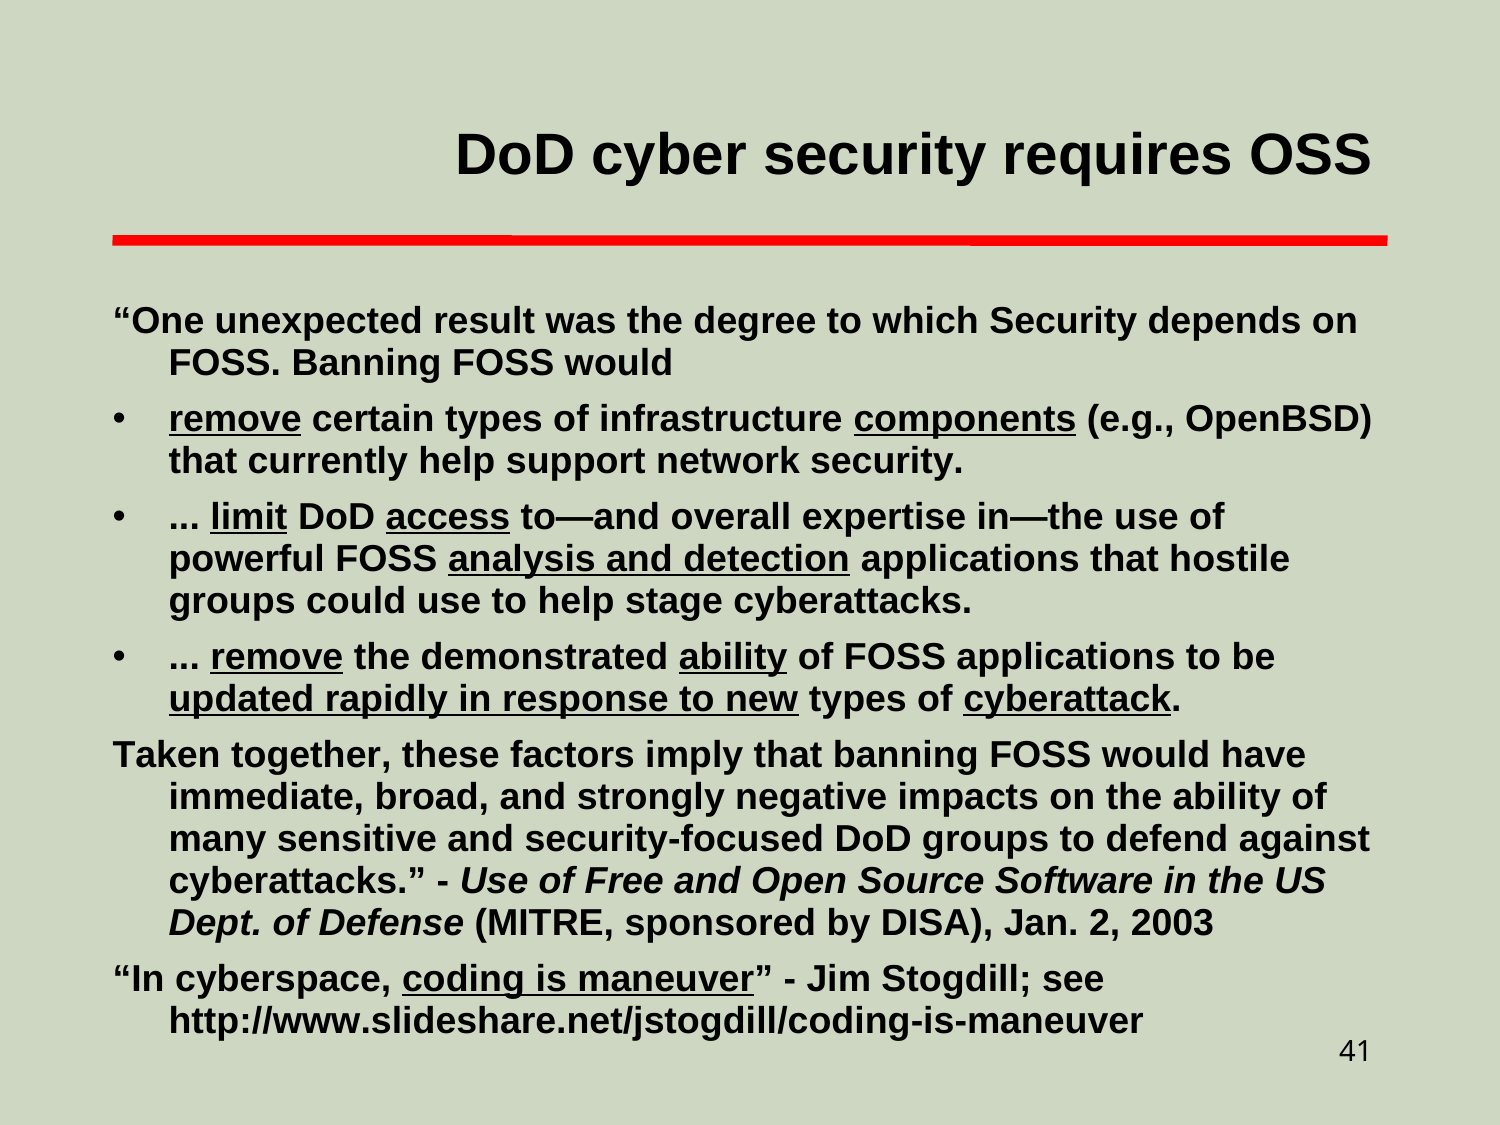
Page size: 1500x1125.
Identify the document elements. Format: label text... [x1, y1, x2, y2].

list “One unexpected result was the degree to which Security depends on FOSS. Banning FOSS would remove certain types of infrastructure components (e.g., OpenBSD) that currently help support network security. ... limit DoD access to—and overall expertise in—the use of powerful FOSS analysis and detection applications that hostile groups could use to help stage cyberattacks. ... remove the demonstrated ability of FOSS applications to be updated rapidly in response to new types of cyberattack. Taken together, these factors imply that banning FOSS would have immediate, broad, and strongly negative impacts on the ability of many sensitive and security-focused DoD groups to defend against cyberattacks.” - Use of Free and Open Source Software in the US Dept. of Defense (MITRE, sponsored by DISA), Jan. 2, 2003 “In cyberspace, coding is maneuver” - Jim Stogdill; see http://www.slideshare.net/jstogdill/coding-is-maneuver [112, 299, 1388, 1045]
title DoD cyber security requires OSS [337, 85, 1388, 224]
